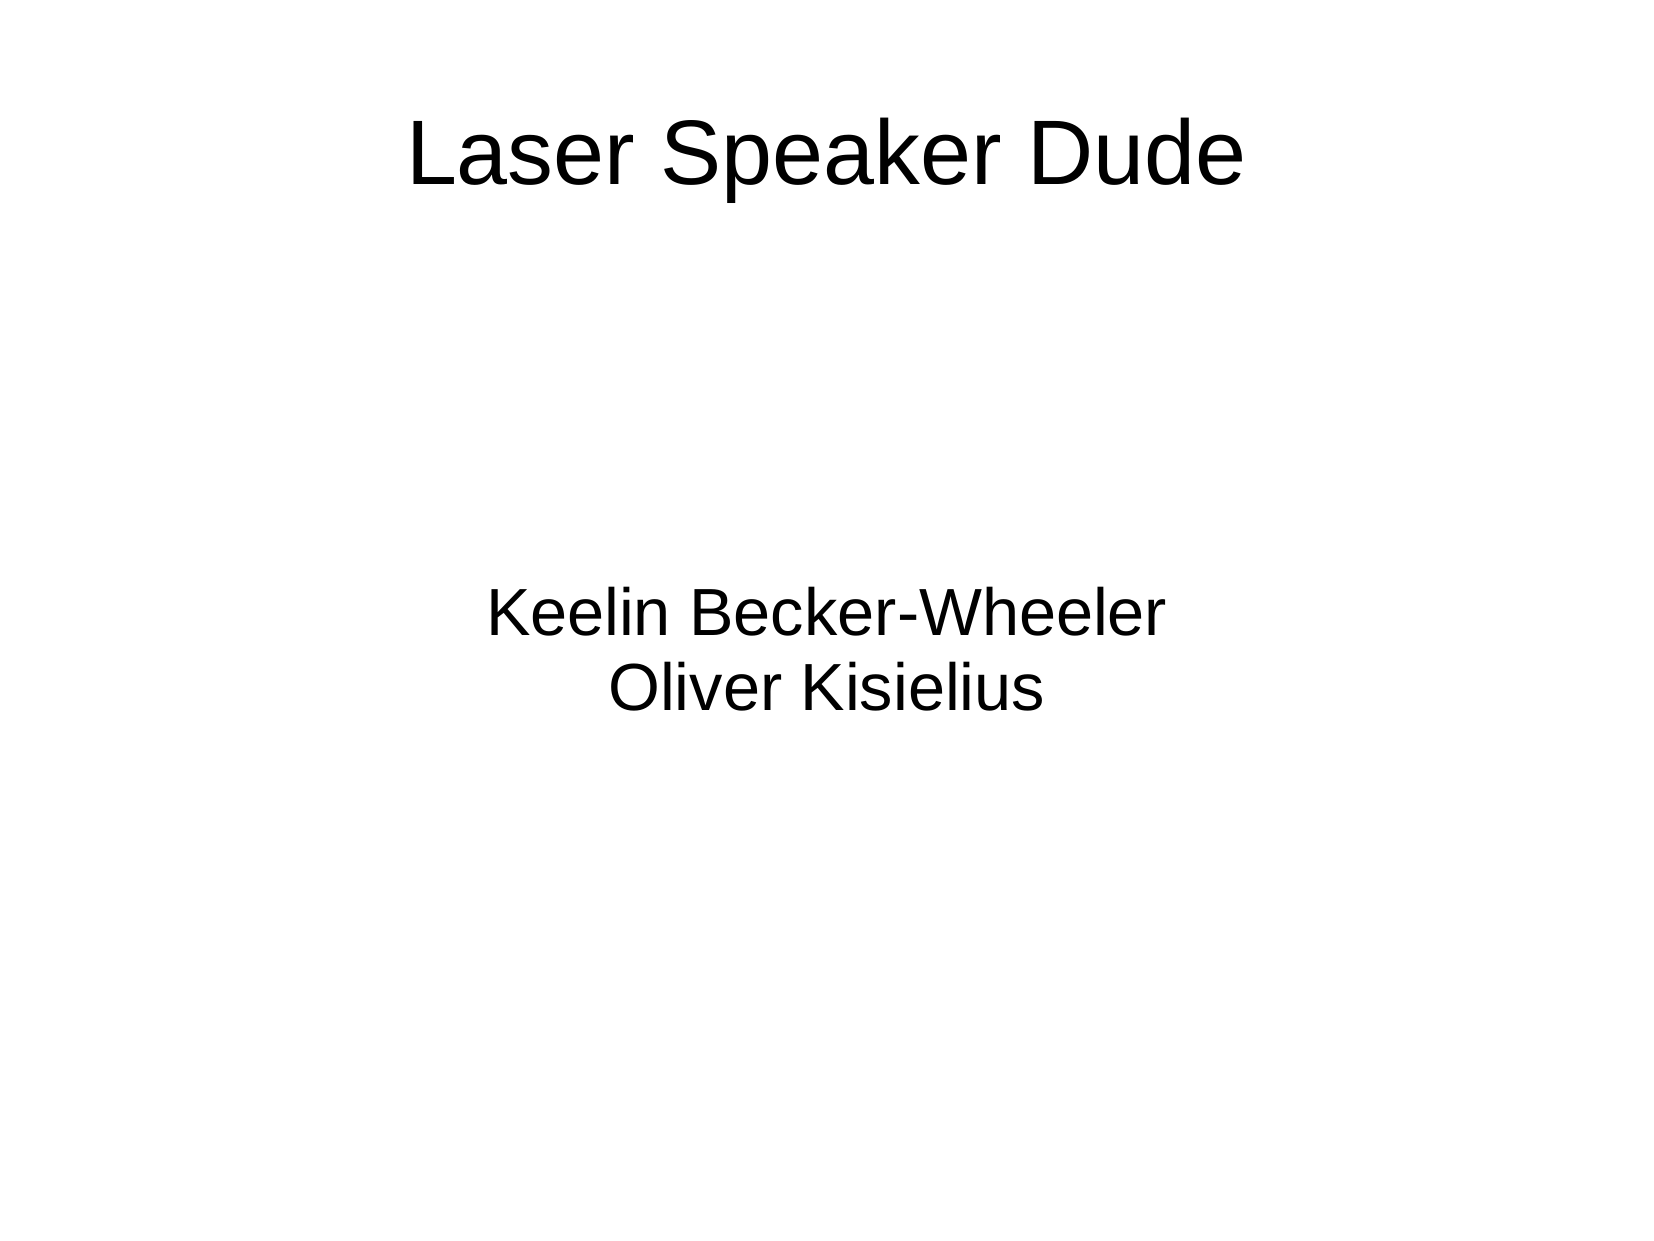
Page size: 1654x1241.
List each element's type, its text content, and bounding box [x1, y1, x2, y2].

subtitle Keelin Becker-Wheeler Oliver Kisielius [82, 290, 1571, 1010]
title Laser Speaker Dude [82, 49, 1571, 257]
